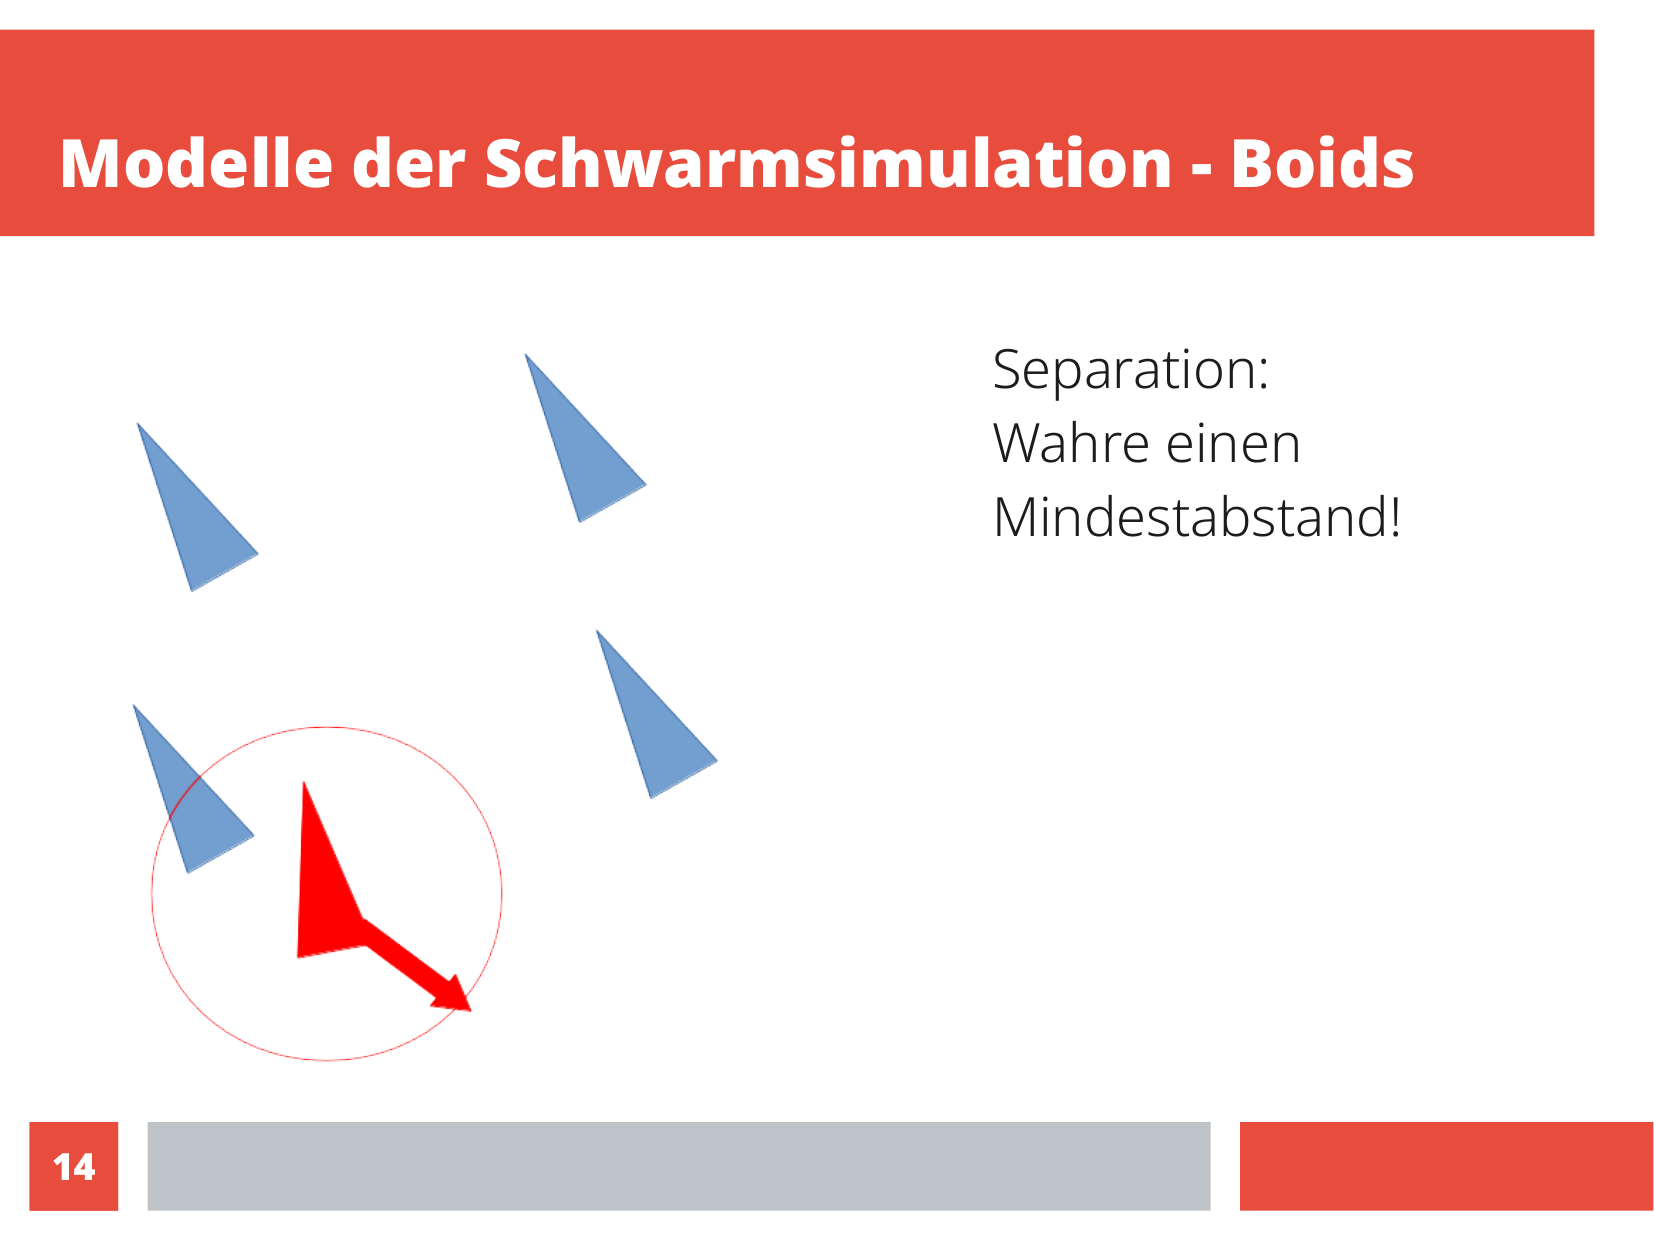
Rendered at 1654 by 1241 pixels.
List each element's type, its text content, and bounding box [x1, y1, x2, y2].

text_box Separation: Wahre einen Mindestabstand! [992, 330, 1577, 975]
title Modelle der Schwarmsimulation - Boids [59, 59, 1595, 207]
picture [58, 341, 794, 1076]
